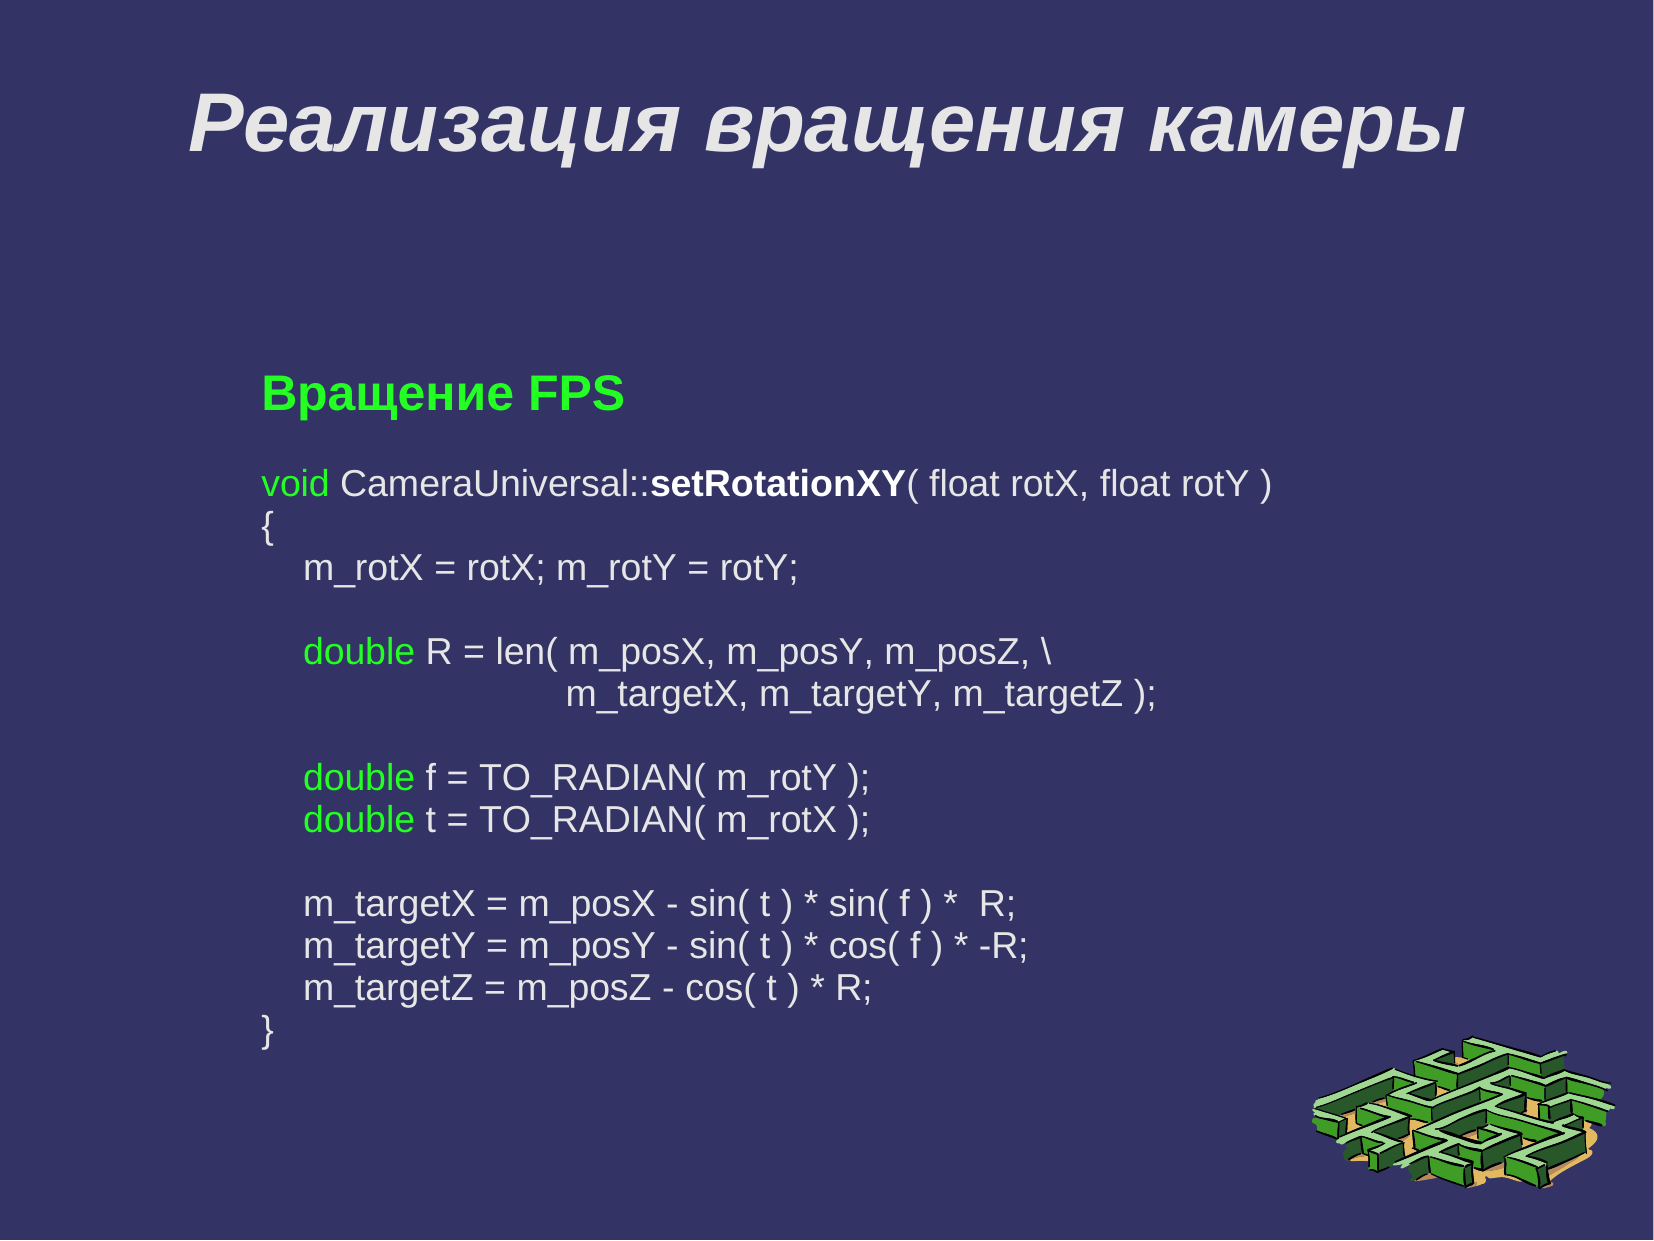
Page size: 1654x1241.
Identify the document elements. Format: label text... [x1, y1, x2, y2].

list Вращение FPS void CameraUniversal::setRotationXY( float rotX, float rotY ) { m_rotX = rotX; m_rotY = rotY; double R = len( m_posX, m_posY, m_posZ, \ m_targetX, m_targetY, m_targetZ ); double f = TO_RADIAN( m_rotY ); double t = TO_RADIAN( m_rotX ); m_targetX = m_posX - sin( t ) * sin( f ) * R; m_targetY = m_posY - sin( t ) * cos( f ) * -R; m_targetZ = m_posZ - cos( t ) * R; } [178, 364, 1570, 1147]
title Реализация вращения камеры [121, 19, 1534, 227]
